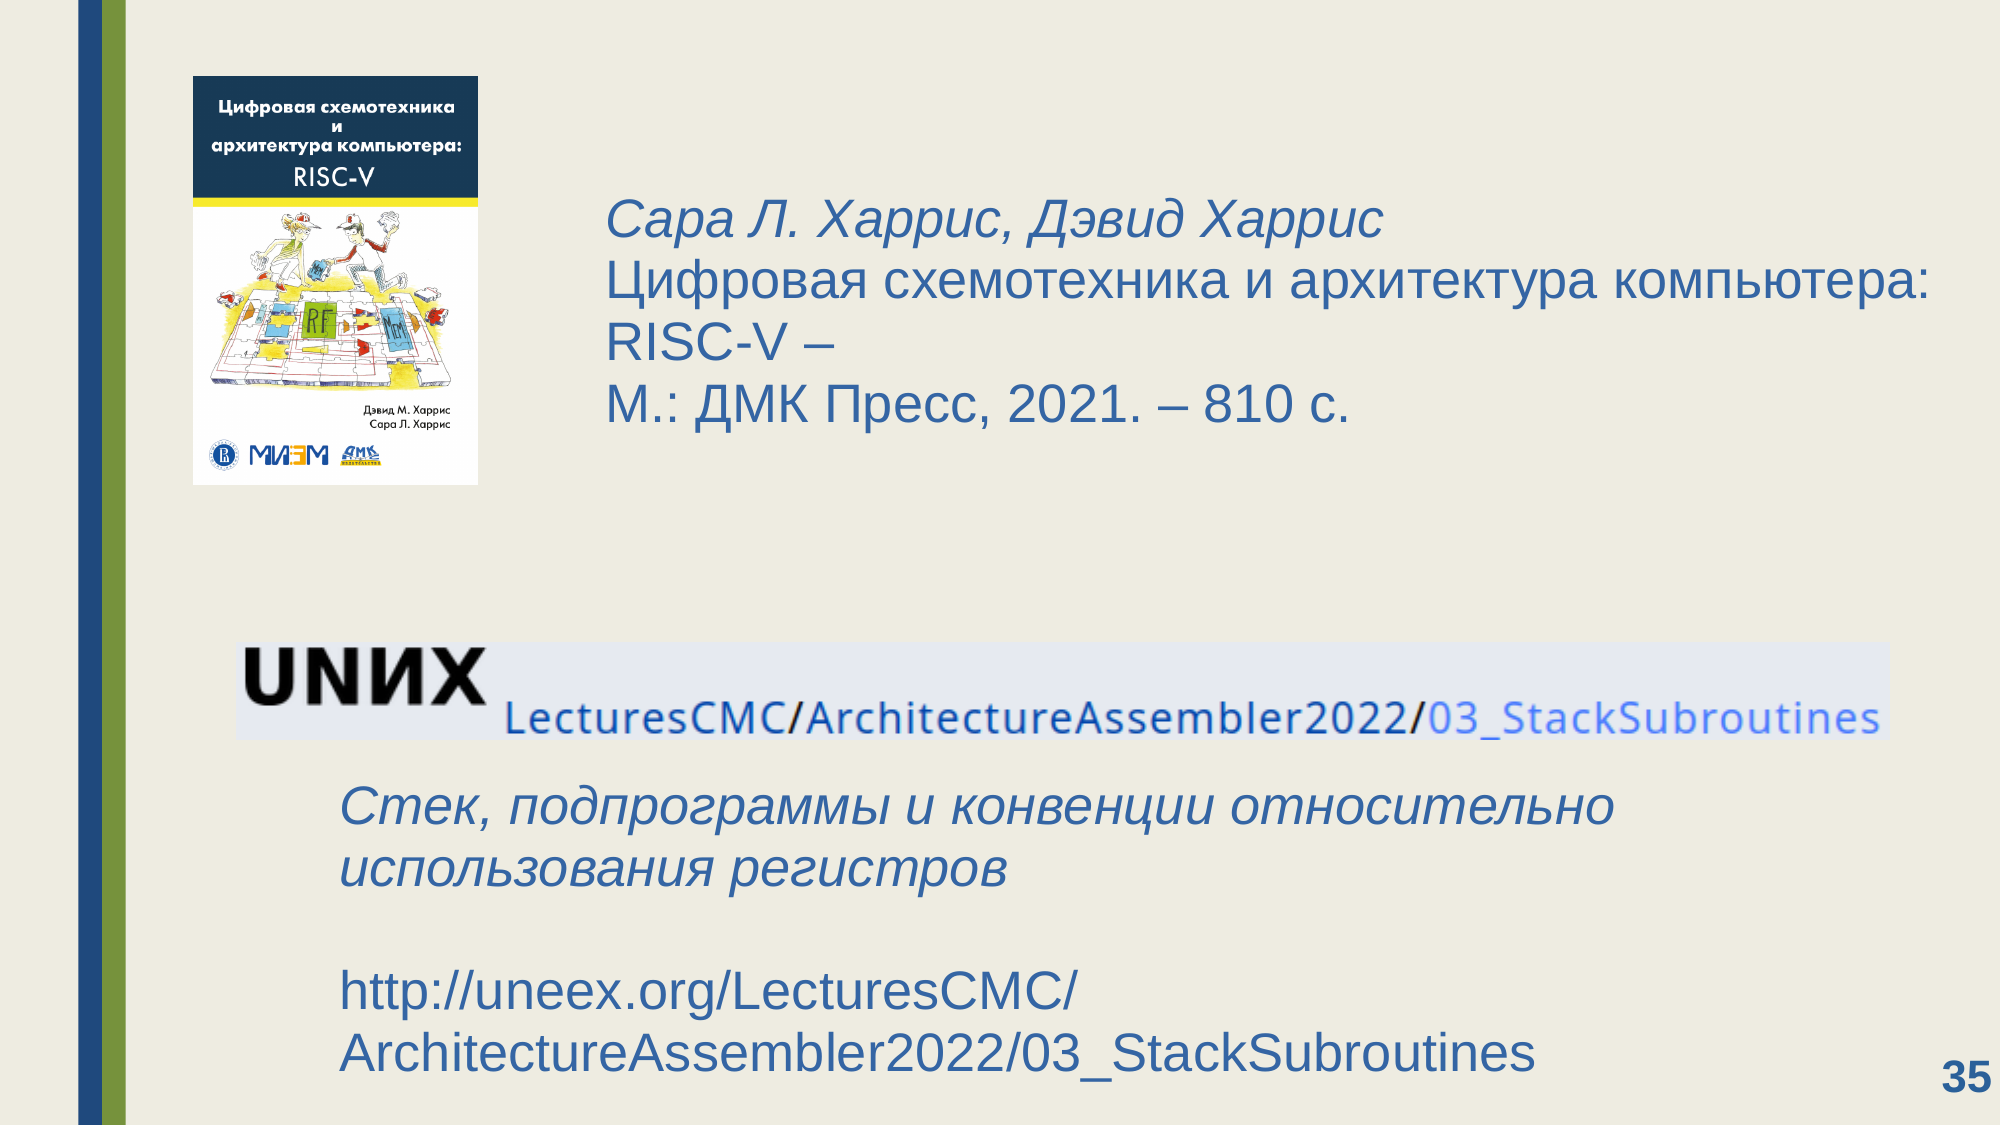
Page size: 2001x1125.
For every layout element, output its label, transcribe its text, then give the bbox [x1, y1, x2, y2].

text_box Сара Л. Харрис, Дэвид Харрис Цифровая схемотехника и архитектура компьютера: RISC-V – М.: ДМК Пресс, 2021. – 810 с. [590, 180, 1979, 443]
picture [193, 76, 478, 485]
text_box <номер> [1766, 1043, 1998, 1125]
picture [236, 642, 1890, 740]
text_box Стек, подпрограммы и конвенции относительно использования регистров http://uneex.org/LecturesCMC/ArchitectureAssembler2022/03_StackSubroutines [324, 767, 1713, 1092]
